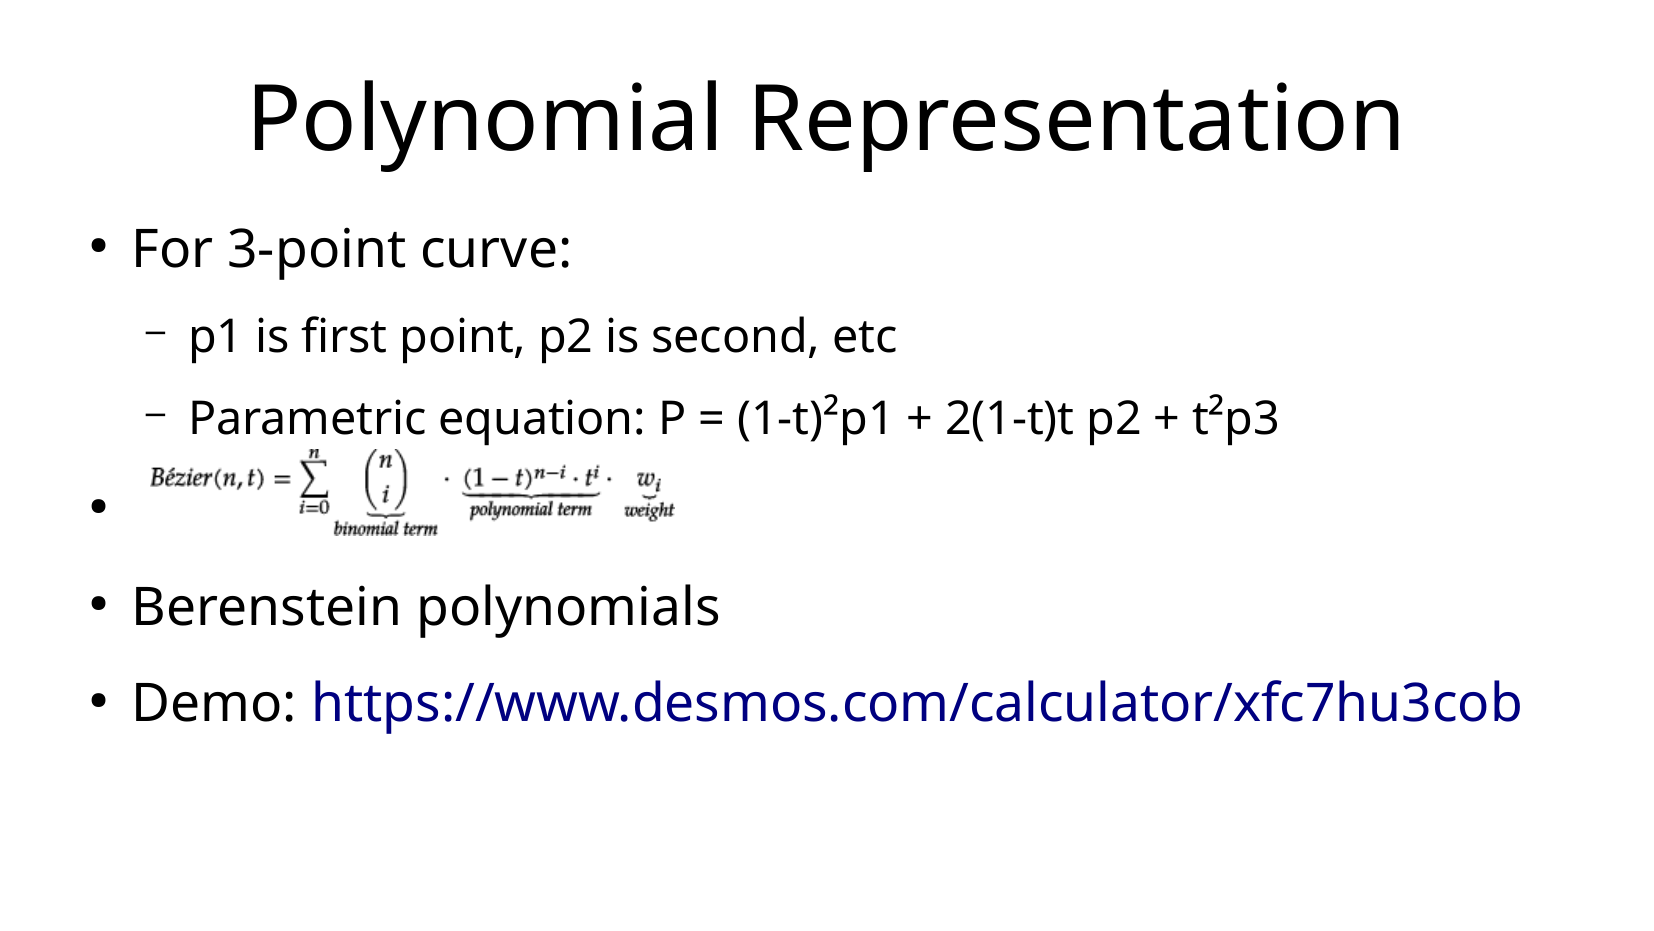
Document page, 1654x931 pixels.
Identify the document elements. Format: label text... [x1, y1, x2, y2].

title Polynomial Representation [82, 37, 1571, 193]
list For 3-point curve: p1 is first point, p2 is second, etc Parametric equation: P = (1-t)²p1 + 2(1-t)t p2 + t²p3 Berenstein polynomials Demo: https://www.desmos.com/calculator/xfc7hu3cob [75, 210, 1564, 751]
picture [150, 449, 675, 536]
